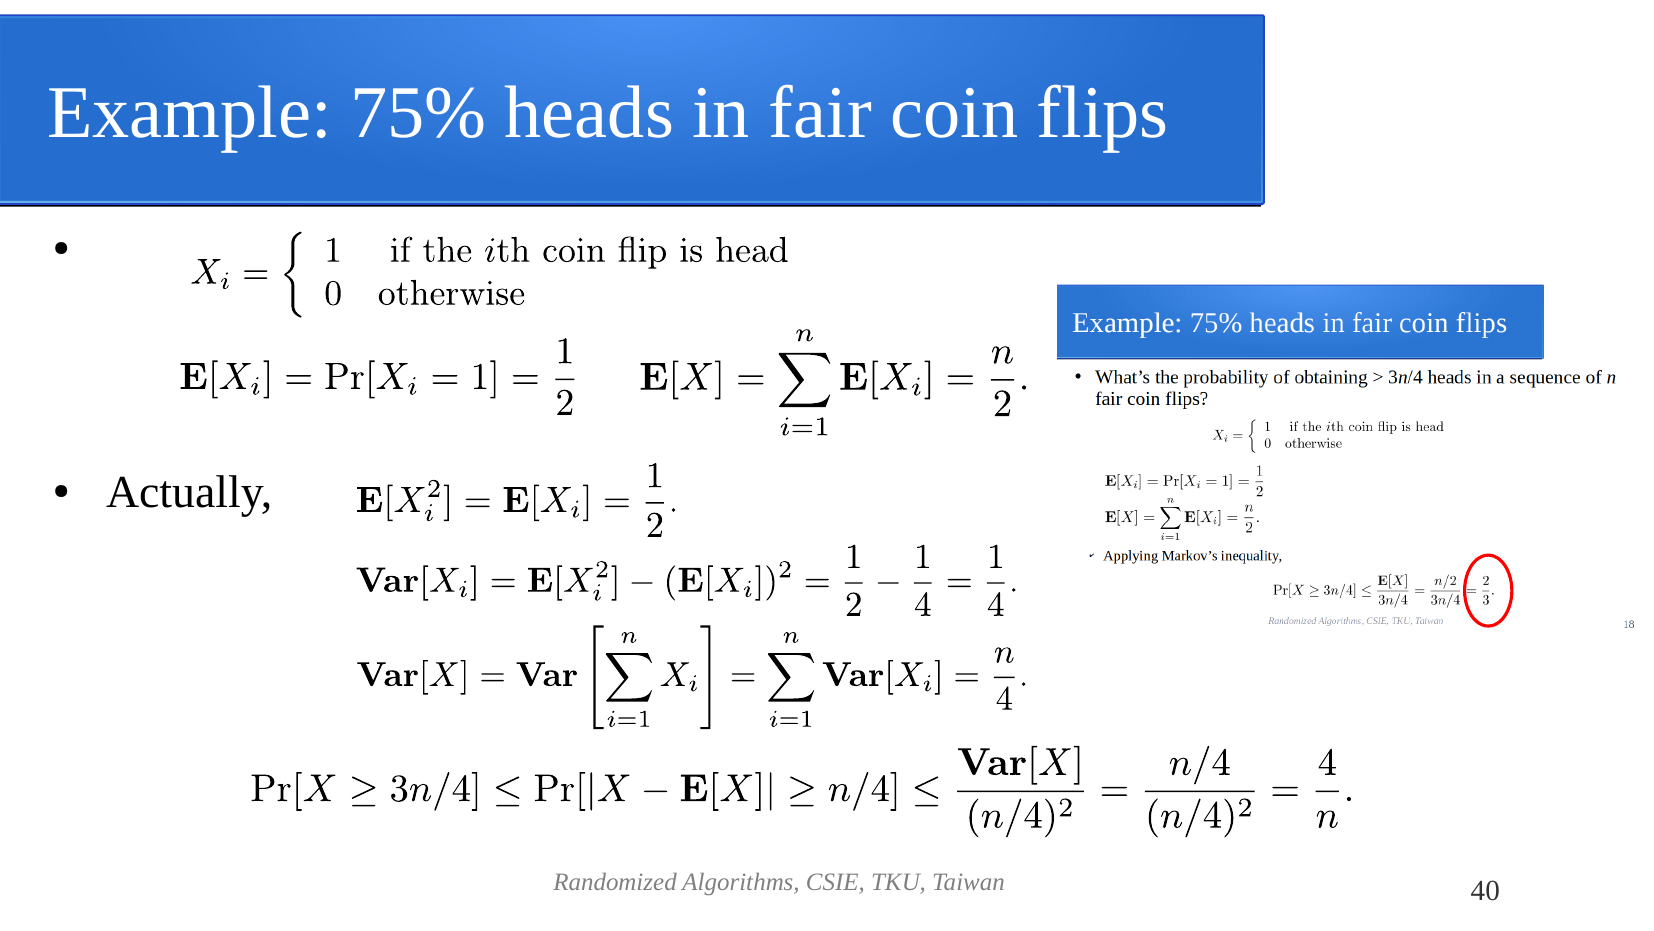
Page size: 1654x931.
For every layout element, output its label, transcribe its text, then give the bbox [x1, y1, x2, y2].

picture [355, 624, 1027, 731]
title Example: 75% heads in fair coin flips [47, 35, 1199, 189]
picture [354, 461, 677, 539]
picture [177, 336, 576, 417]
picture [637, 327, 1028, 438]
picture [354, 543, 1017, 618]
picture [1057, 283, 1642, 638]
picture [248, 744, 1353, 839]
picture [188, 230, 789, 319]
list Actually, [35, 224, 1524, 764]
